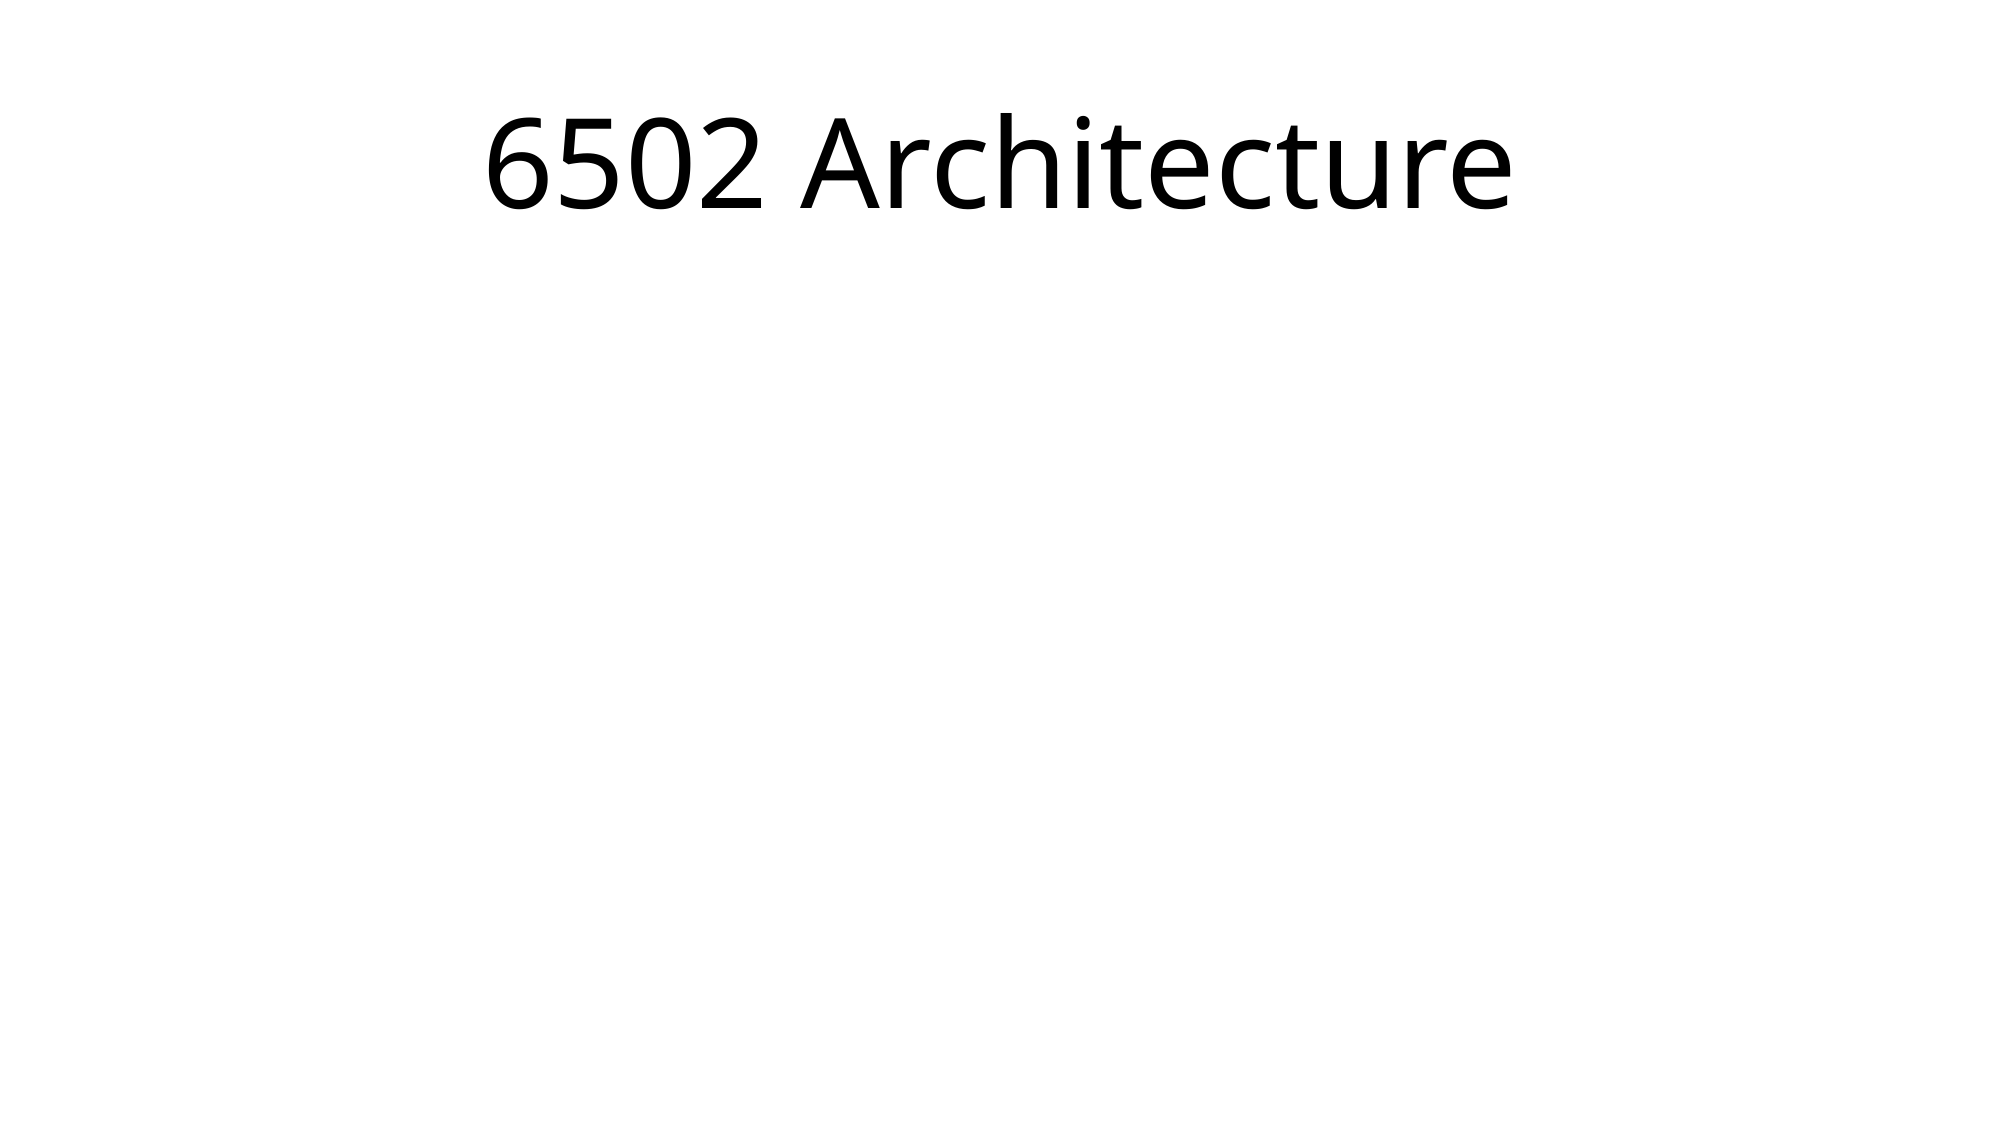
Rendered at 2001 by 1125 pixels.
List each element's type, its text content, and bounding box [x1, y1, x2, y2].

title 6502 Architecture [137, 59, 1863, 278]
